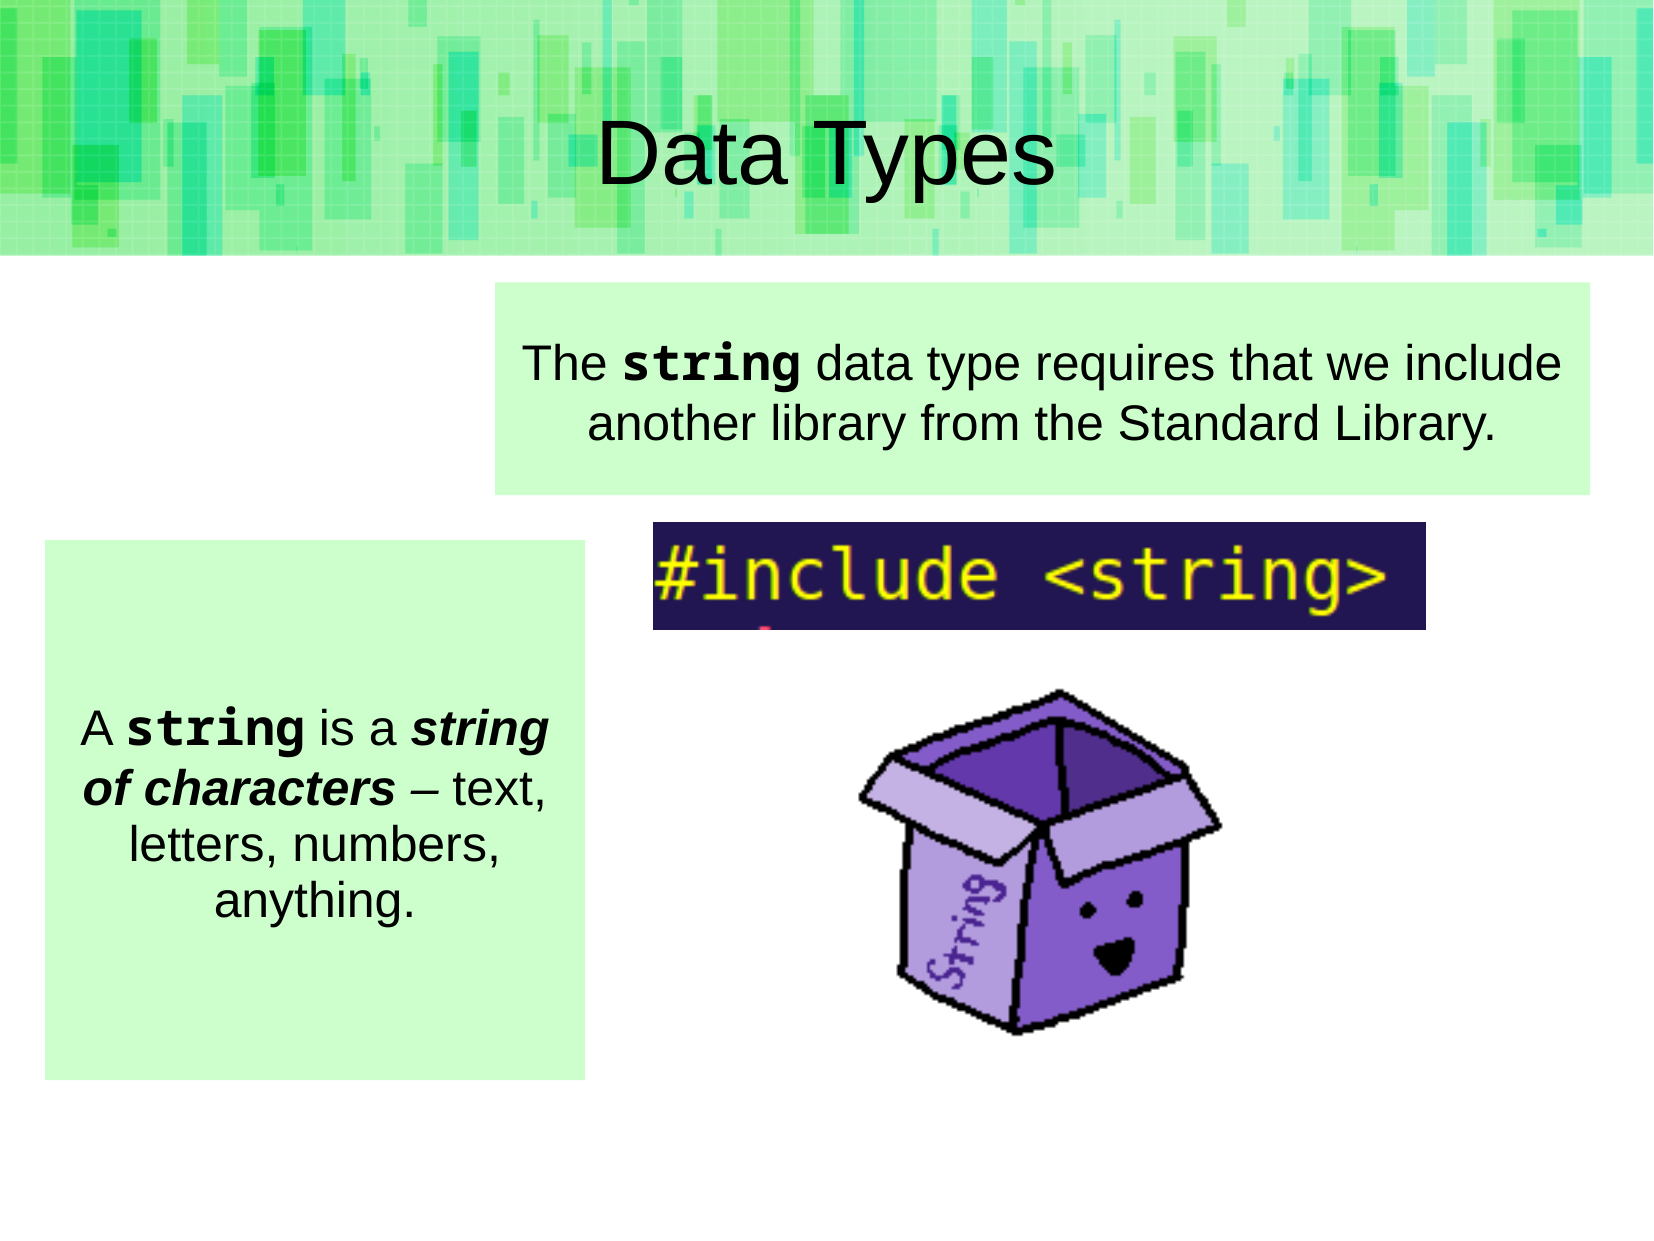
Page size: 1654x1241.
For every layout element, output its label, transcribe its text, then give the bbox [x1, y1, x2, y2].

title Data Types [82, 49, 1571, 257]
text_box A string is a string of characters – text, letters, numbers, anything. [45, 540, 586, 1081]
picture [0, 0, 1654, 1241]
text_box The string data type requires that we include another library from the Standard Library. [495, 282, 1591, 496]
